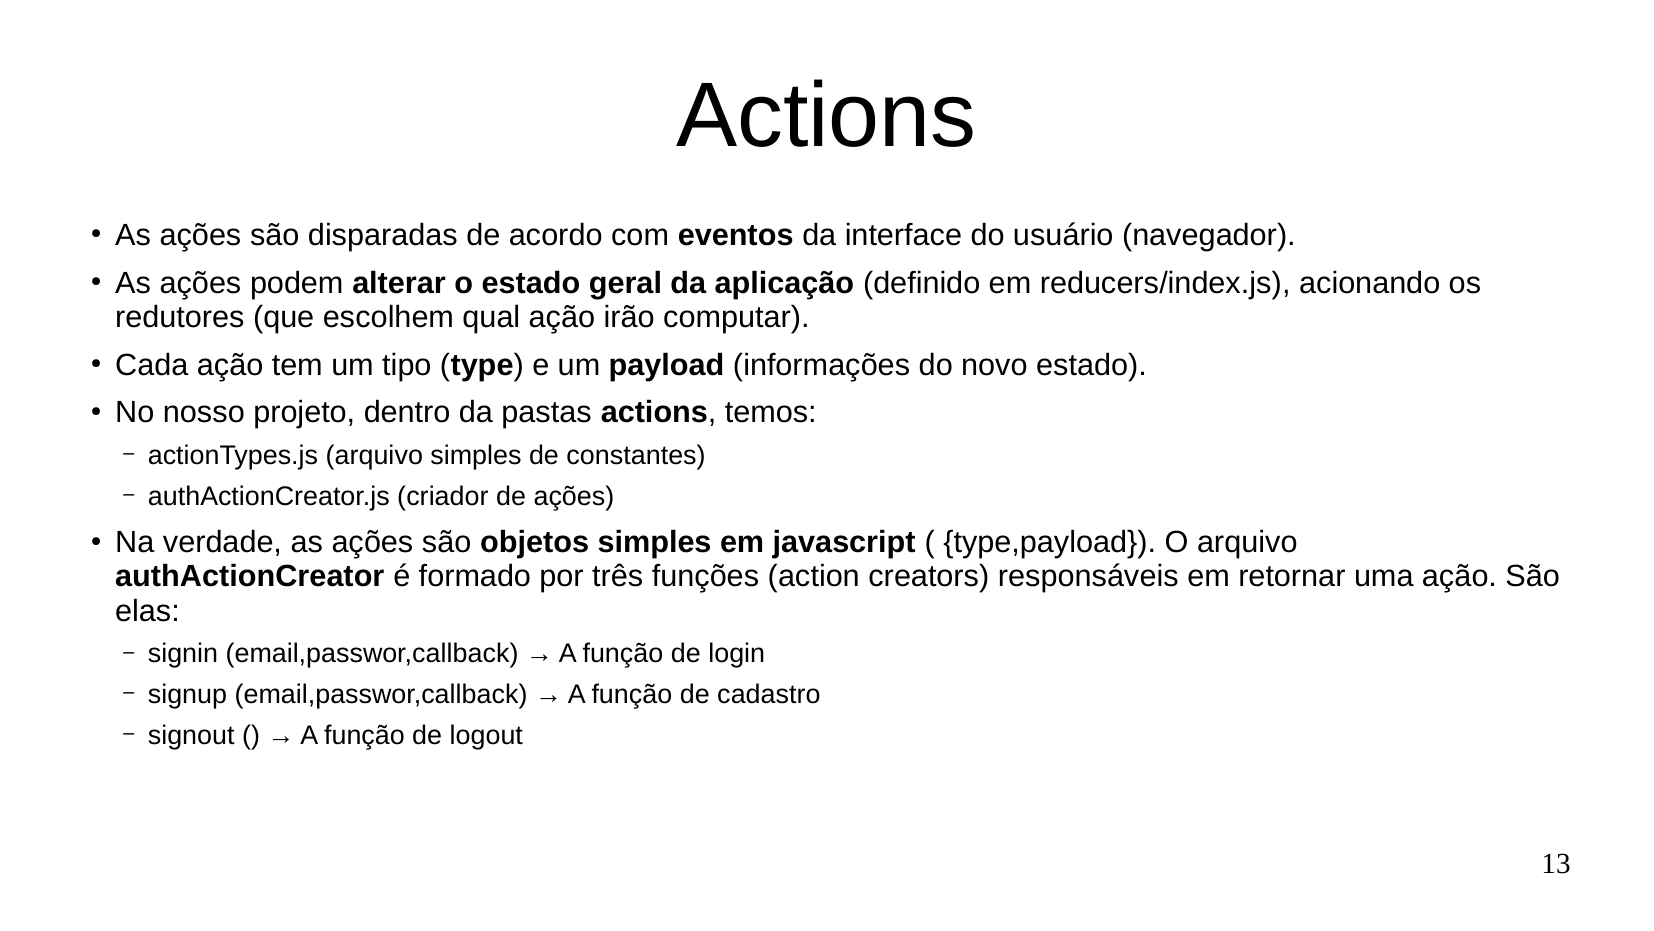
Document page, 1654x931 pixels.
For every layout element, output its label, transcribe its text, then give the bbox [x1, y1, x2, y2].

title Actions [82, 37, 1571, 193]
list As ações são disparadas de acordo com eventos da interface do usuário (navegador). As ações podem alterar o estado geral da aplicação (definido em reducers/index.js), acionando os redutores (que escolhem qual ação irão computar). Cada ação tem um tipo (type) e um payload (informações do novo estado). No nosso projeto, dentro da pastas actions, temos: actionTypes.js (arquivo simples de constantes) authActionCreator.js (criador de ações) Na verdade, as ações são objetos simples em javascript ( {type,payload}). O arquivo authActionCreator é formado por três funções (action creators) responsáveis em retornar uma ação. São elas: signin (email,passwor,callback) → A função de login signup (email,passwor,callback) → A função de cadastro signout () → A função de logout [82, 217, 1571, 758]
